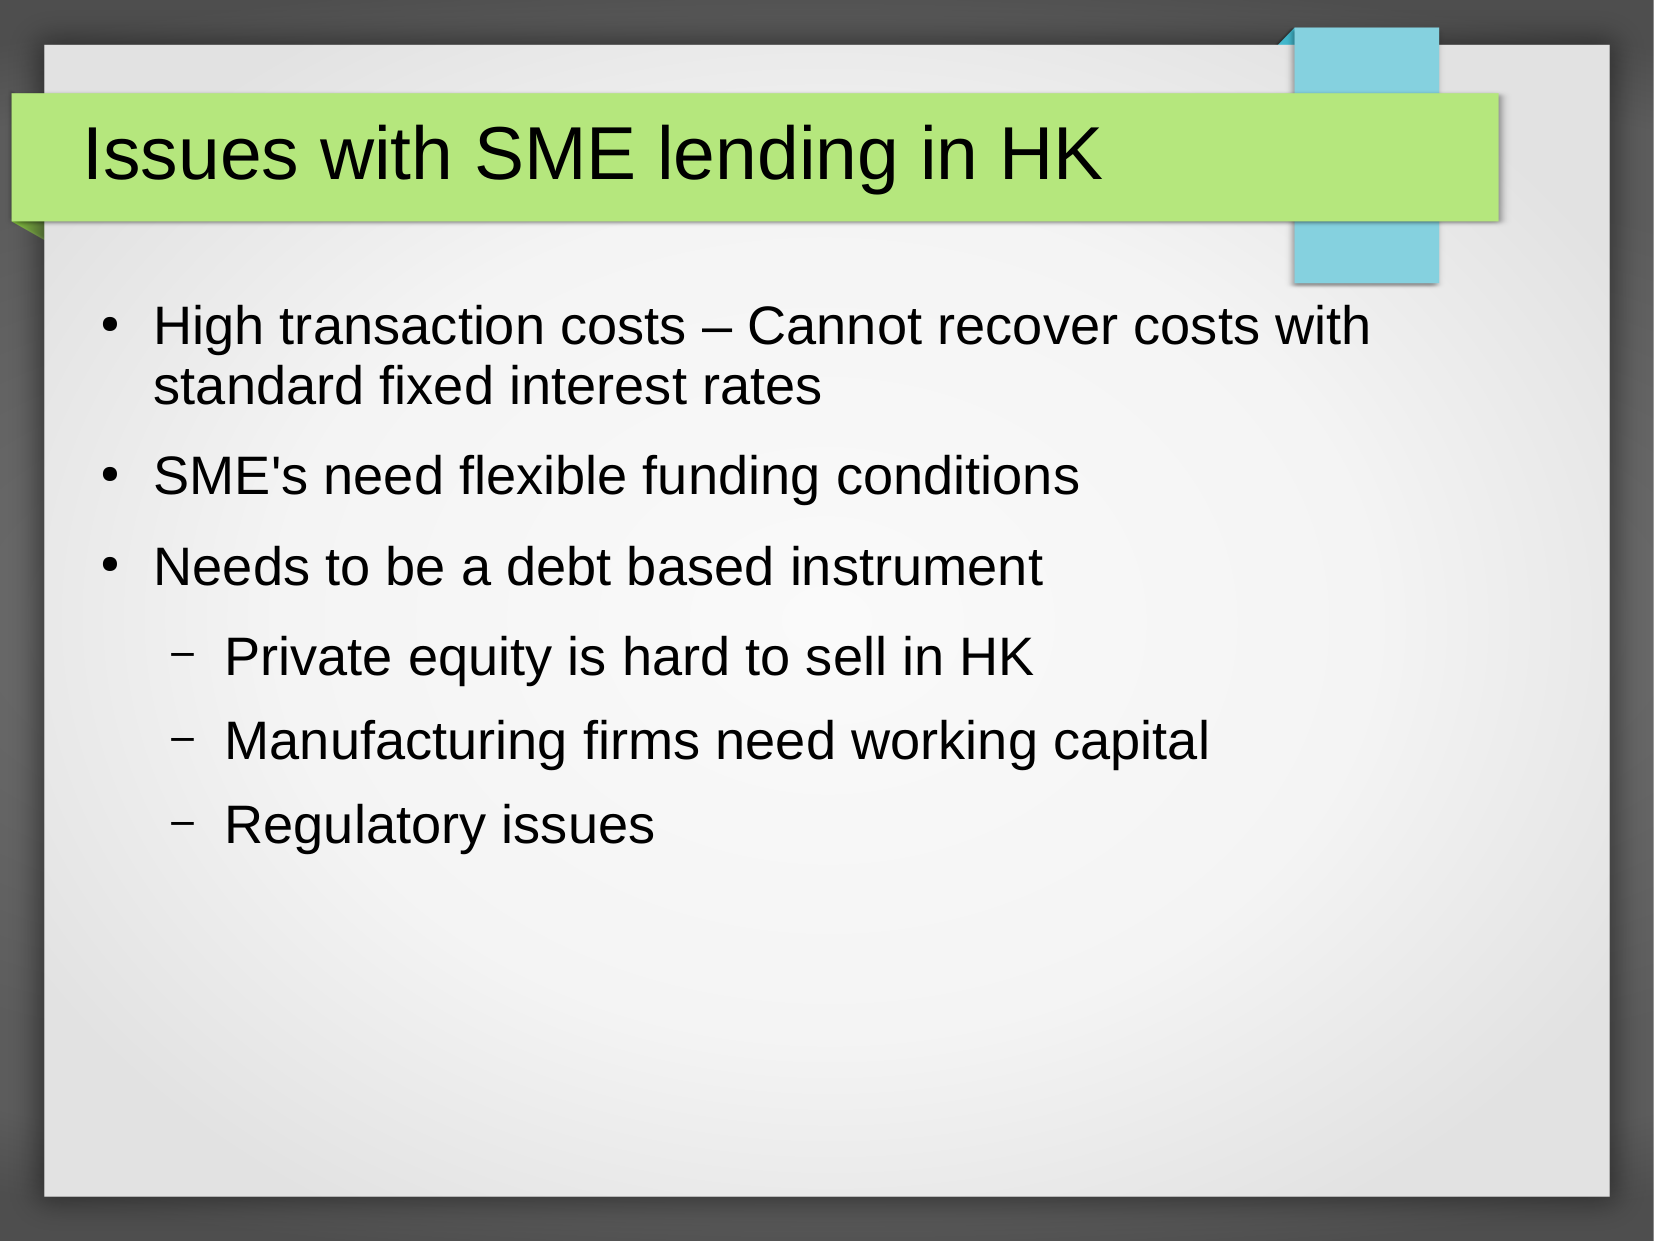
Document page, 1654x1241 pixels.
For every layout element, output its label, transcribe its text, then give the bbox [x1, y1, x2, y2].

list High transaction costs – Cannot recover costs with standard fixed interest rates SME's need flexible funding conditions Needs to be a debt based instrument Private equity is hard to sell in HK Manufacturing firms need working capital Regulatory issues [82, 295, 1571, 1015]
picture [0, 0, 1654, 1241]
title Issues with SME lending in HK [82, 94, 1264, 213]
